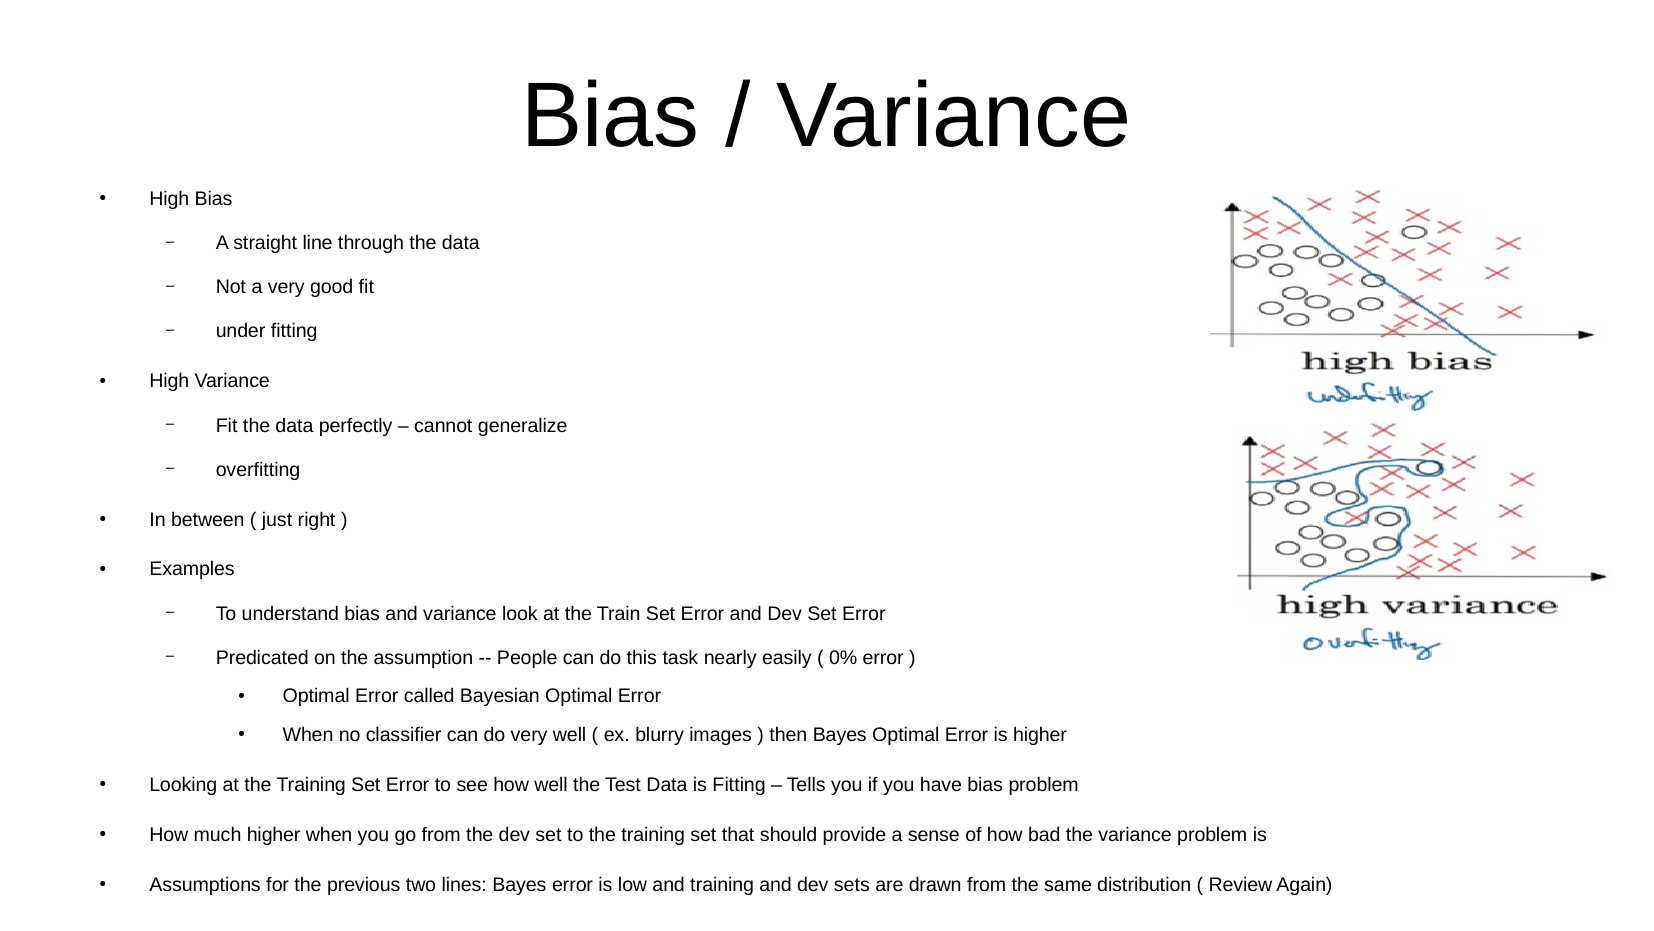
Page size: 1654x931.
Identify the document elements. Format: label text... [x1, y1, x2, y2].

list High Bias A straight line through the data Not a very good fit under fitting High Variance Fit the data perfectly – cannot generalize overfitting In between ( just right ) Examples To understand bias and variance look at the Train Set Error and Dev Set Error Predicated on the assumption -- People can do this task nearly easily ( 0% error ) Optimal Error called Bayesian Optimal Error When no classifier can do very well ( ex. blurry images ) then Bayes Optimal Error is higher Looking at the Training Set Error to see how well the Test Data is Fitting – Tells you if you have bias problem How much higher when you go from the dev set to the training set that should provide a sense of how bad the variance problem is Assumptions for the previous two lines: Bayes error is low and training and dev sets are drawn from the same distribution ( Review Again) [82, 187, 1613, 901]
picture [1210, 180, 1613, 660]
title Bias / Variance [82, 37, 1571, 187]
